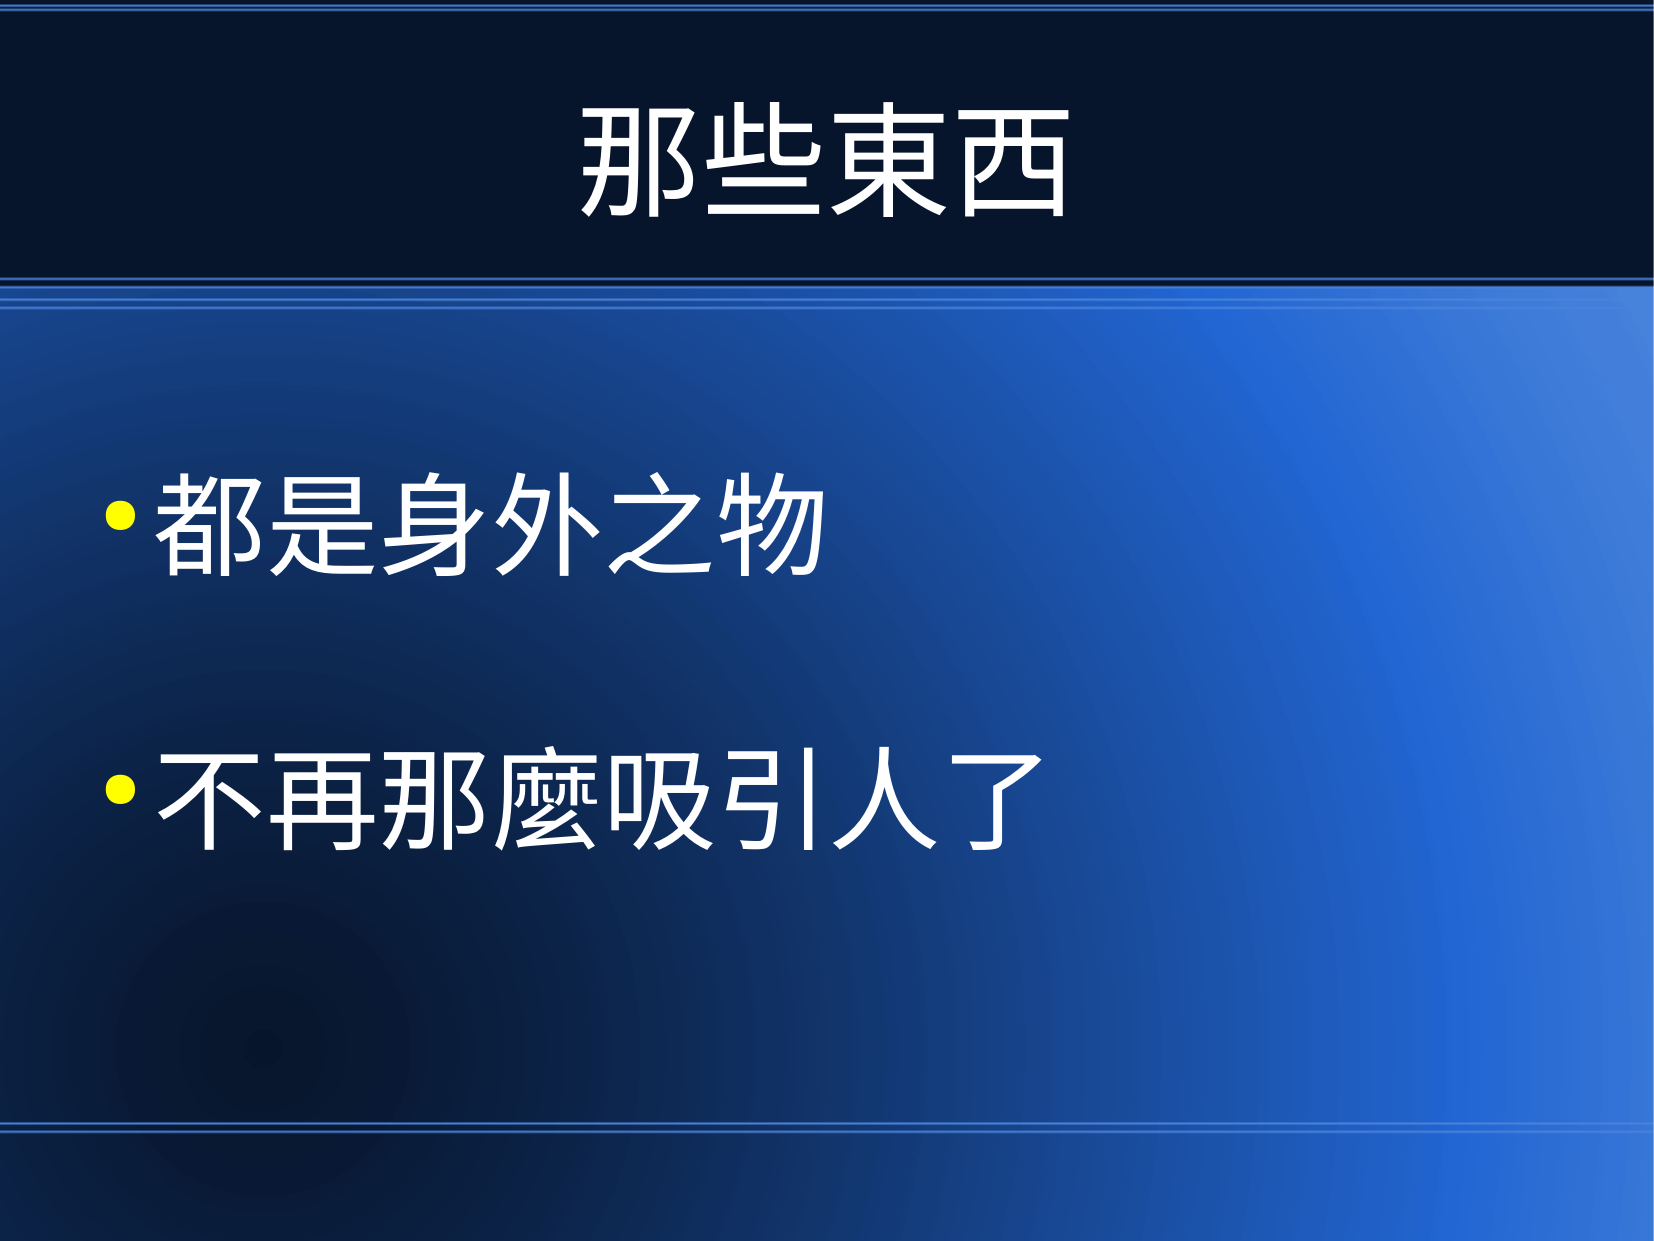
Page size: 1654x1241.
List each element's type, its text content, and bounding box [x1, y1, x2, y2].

picture [0, 0, 1654, 1241]
list 都是身外之物 不再那麼吸引人了 [82, 355, 1571, 1241]
title 那些東西 [82, 49, 1571, 257]
